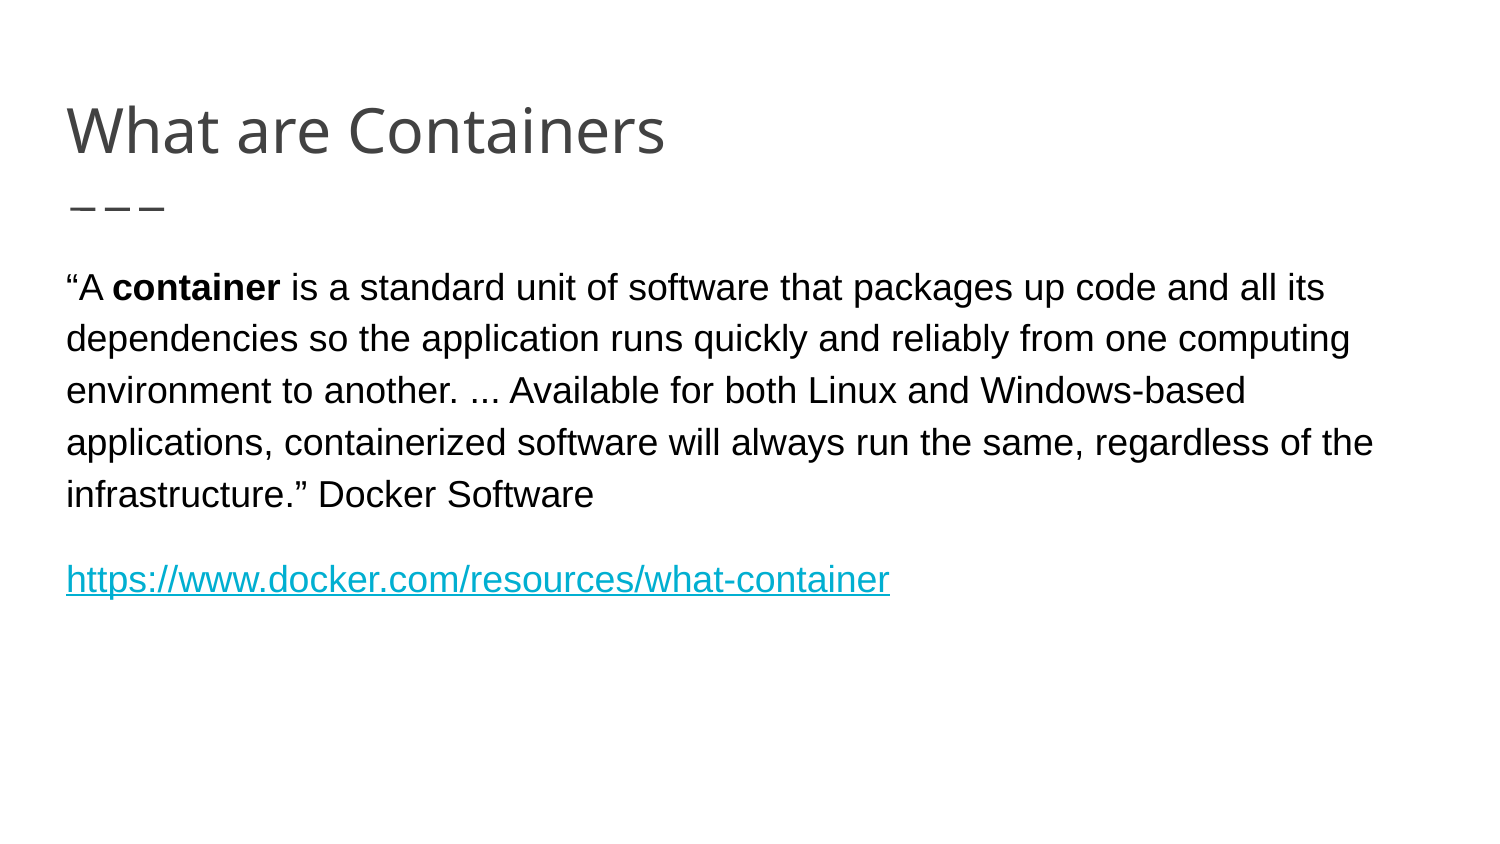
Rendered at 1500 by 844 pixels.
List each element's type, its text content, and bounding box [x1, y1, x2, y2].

list “A container is a standard unit of software that packages up code and all its dependencies so the application runs quickly and reliably from one computing environment to another. ... Available for both Linux and Windows-based applications, containerized software will always run the same, regardless of the infrastructure.” Docker Software https://www.docker.com/resources/what-container [51, 240, 1449, 750]
title What are Containers [51, 61, 1449, 182]
